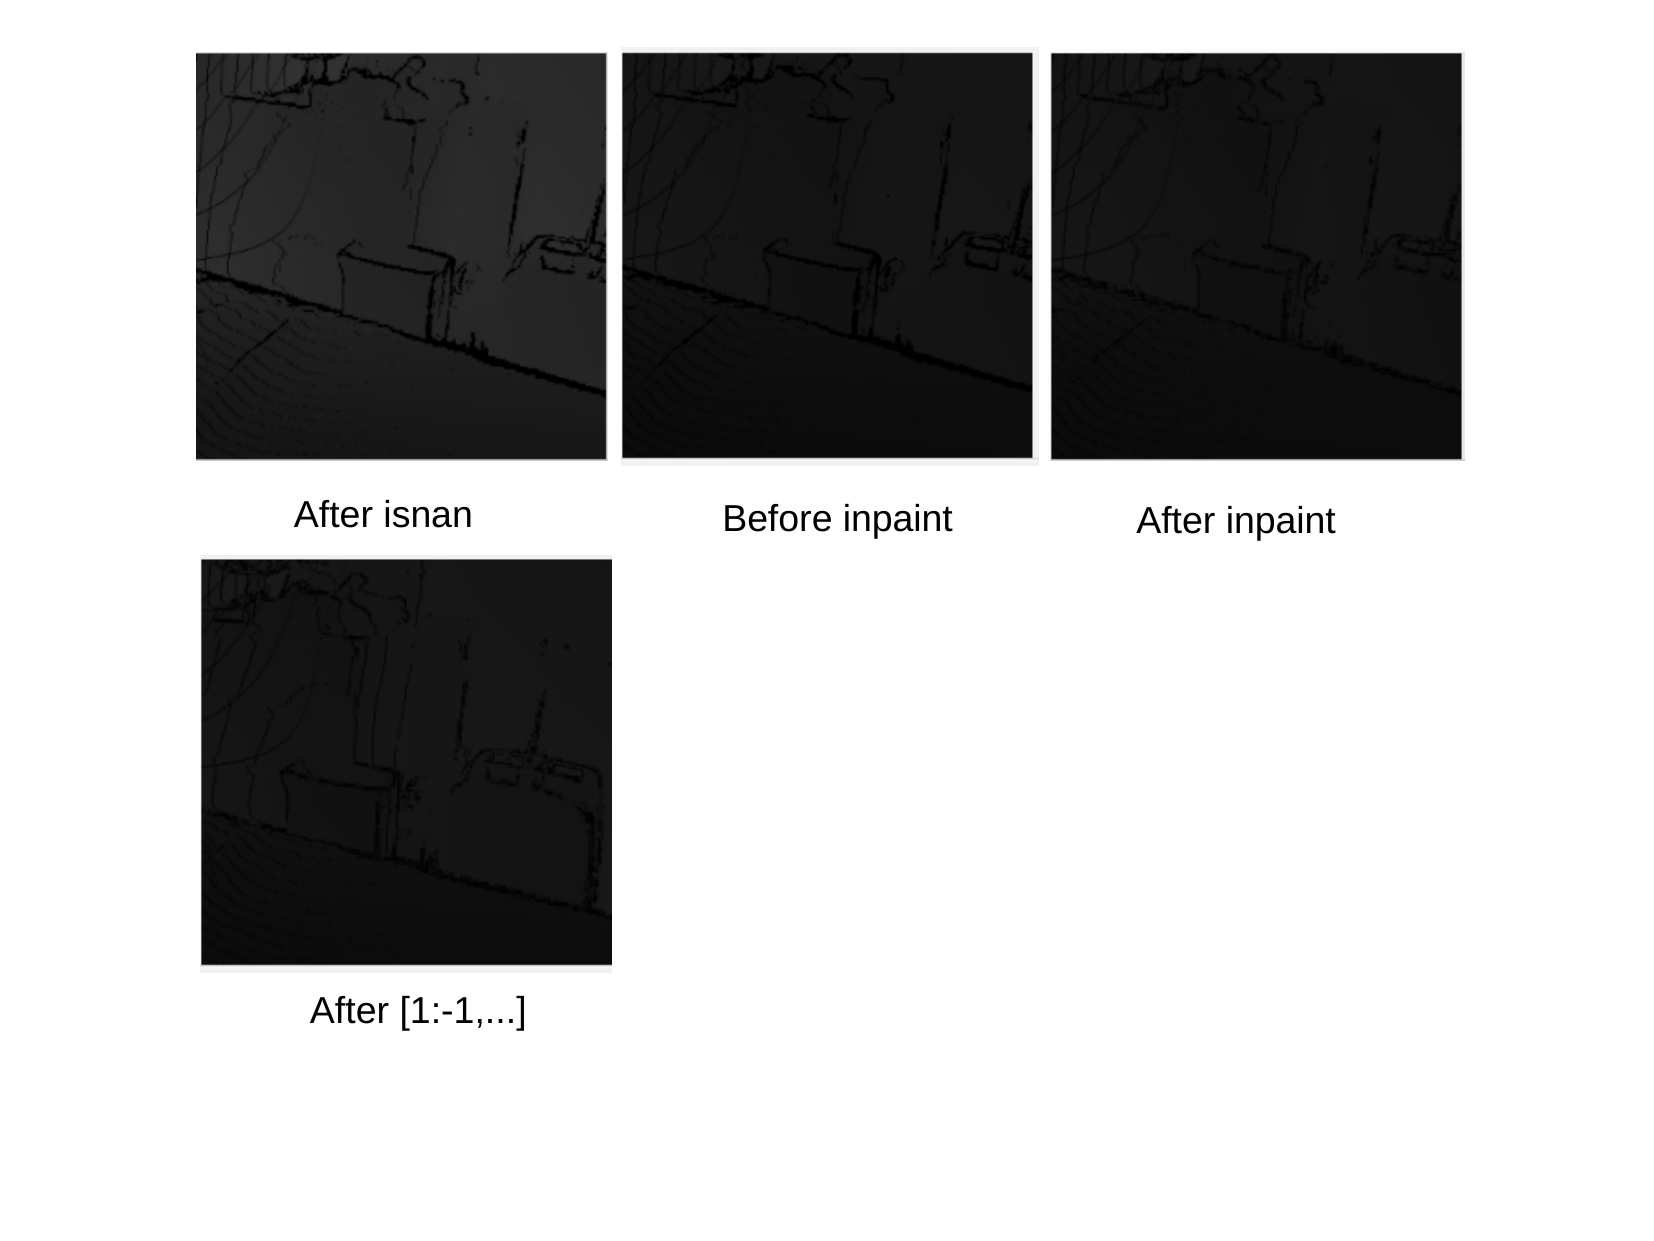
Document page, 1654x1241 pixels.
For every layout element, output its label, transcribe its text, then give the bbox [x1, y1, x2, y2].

text_box After [1:-1,...] [295, 982, 543, 1040]
picture [200, 555, 612, 973]
picture [621, 47, 1039, 466]
text_box After isnan [279, 486, 488, 544]
text_box After inpaint [1121, 491, 1351, 549]
picture [196, 52, 608, 461]
picture [1050, 52, 1465, 461]
text_box Before inpaint [707, 489, 968, 547]
